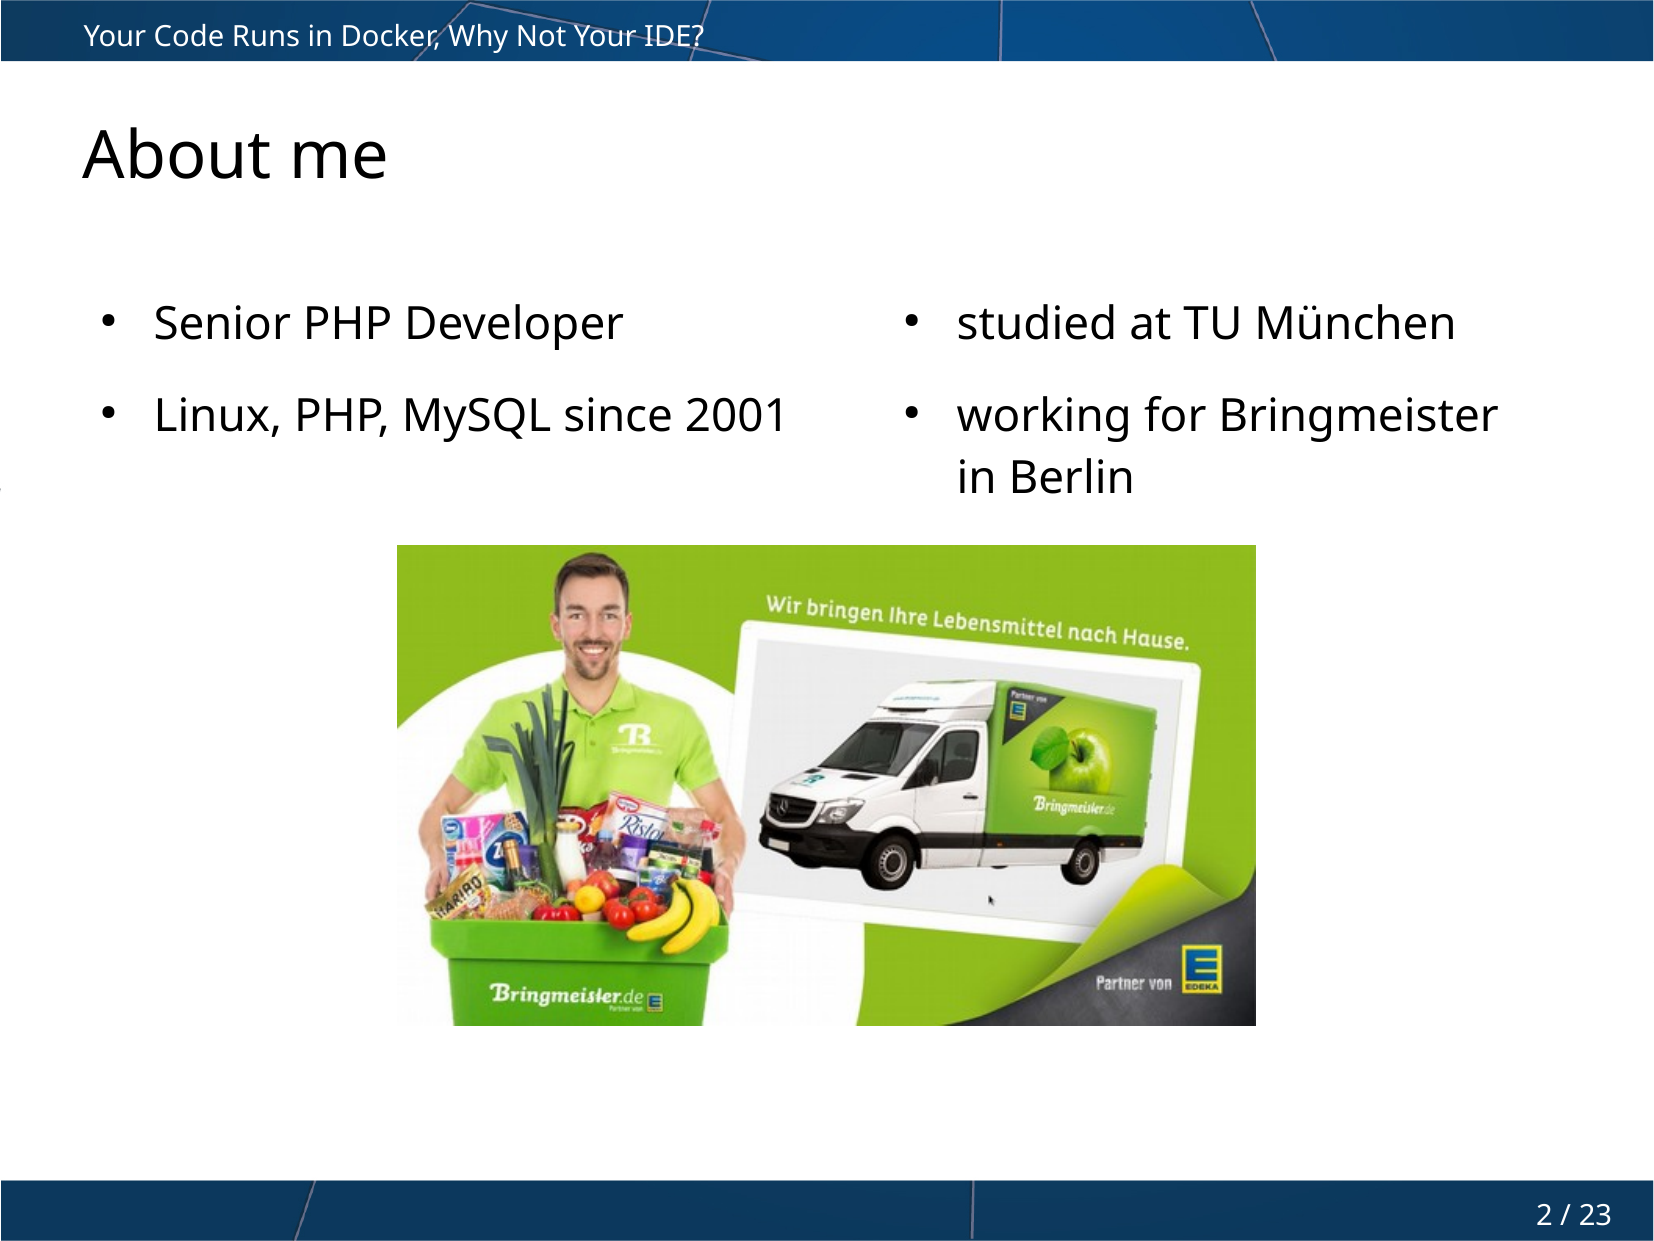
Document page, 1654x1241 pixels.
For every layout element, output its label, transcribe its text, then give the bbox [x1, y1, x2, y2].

list studied at TU München working for Bringmeister in Berlin [885, 290, 1654, 930]
list Senior PHP Developer Linux, PHP, MySQL since 2001 [82, 290, 885, 930]
title About me [82, 56, 1571, 250]
picture [0, 0, 1654, 1241]
